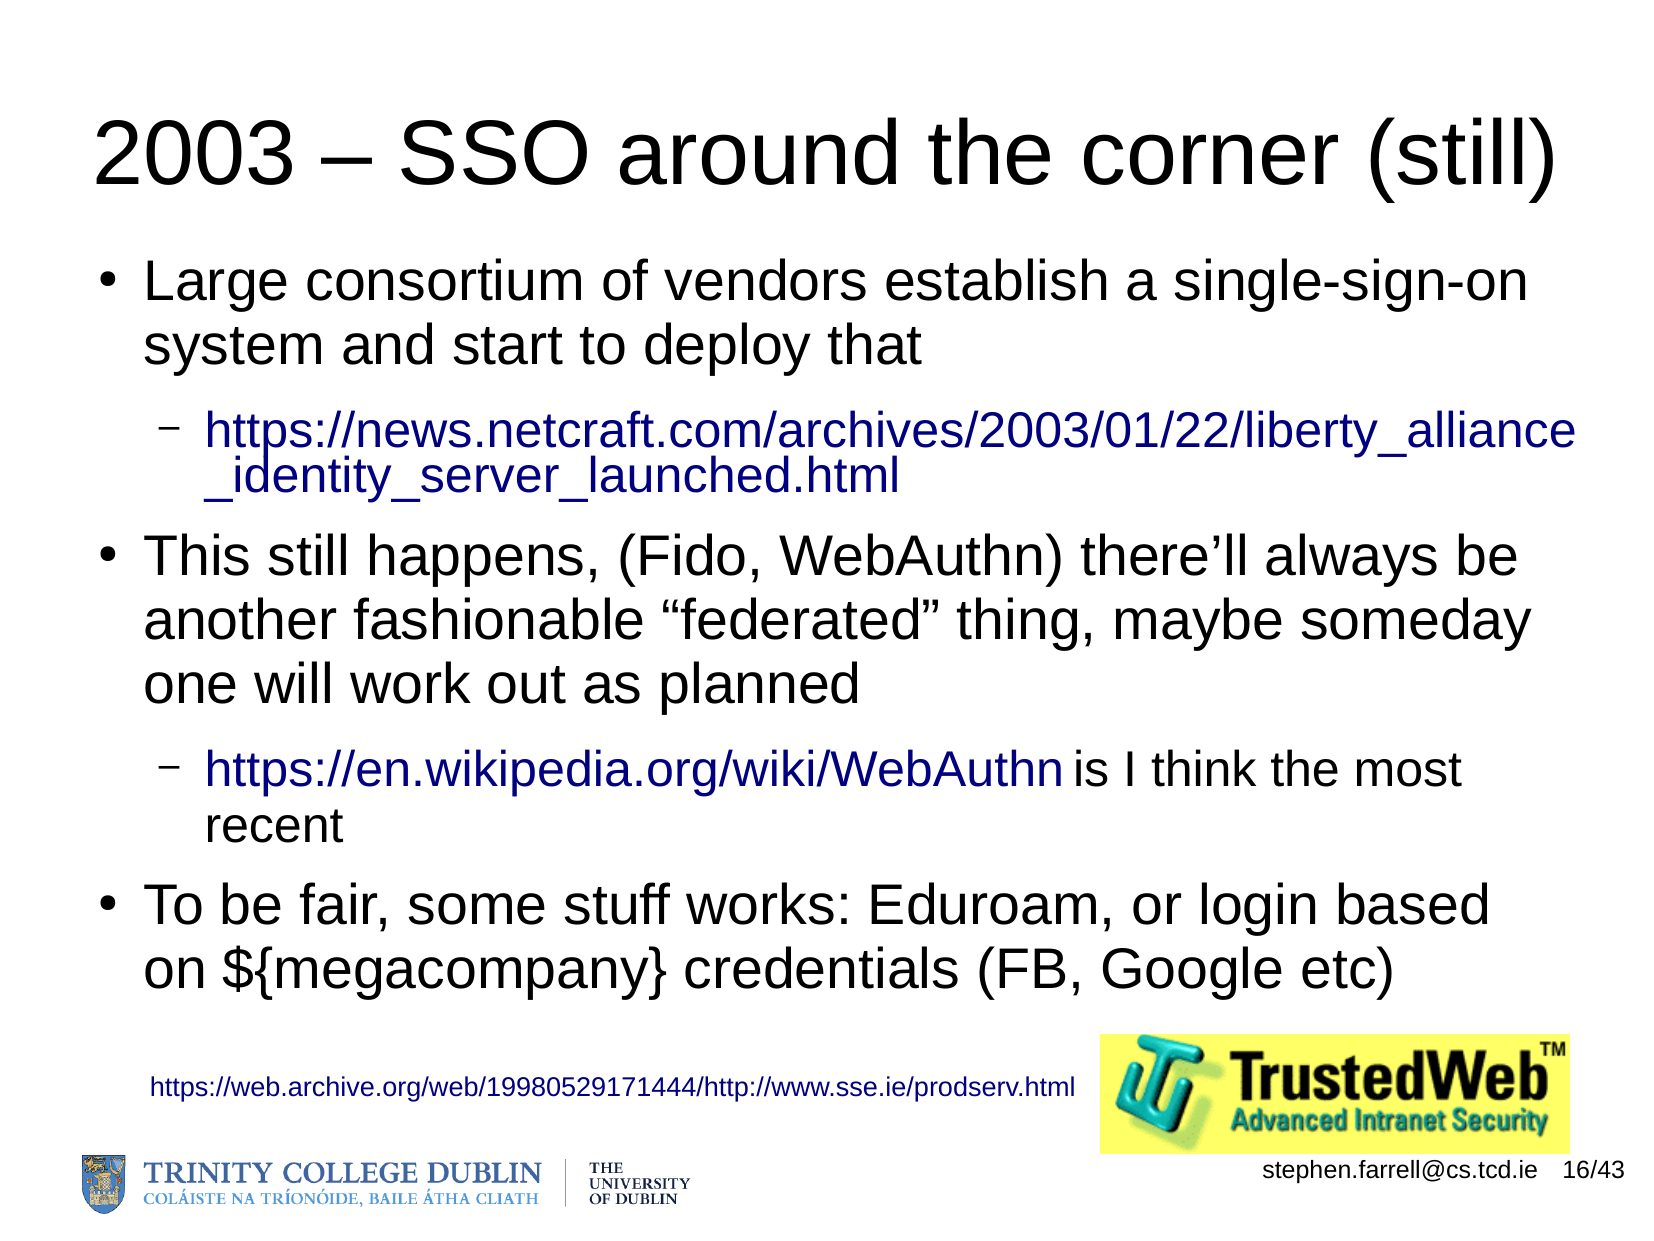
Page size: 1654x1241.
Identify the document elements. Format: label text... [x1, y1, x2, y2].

list Large consortium of vendors establish a single-sign-on system and start to deploy that https://news.netcraft.com/archives/2003/01/22/liberty_alliance_identity_server_launched.html This still happens, (Fido, WebAuthn) there’ll always be another fashionable “federated” thing, maybe someday one will work out as planned https://en.wikipedia.org/wiki/WebAuthn is I think the most recent To be fair, some stuff works: Eduroam, or login based on ${megacompany} credentials (FB, Google etc) [82, 248, 1571, 969]
title 2003 – SSO around the corner (still) [82, 49, 1571, 248]
picture [1100, 1034, 1570, 1154]
text_box https://web.archive.org/web/19980529171444/http://www.sse.ie/prodserv.html [135, 1065, 1100, 1122]
picture [82, 1155, 694, 1214]
